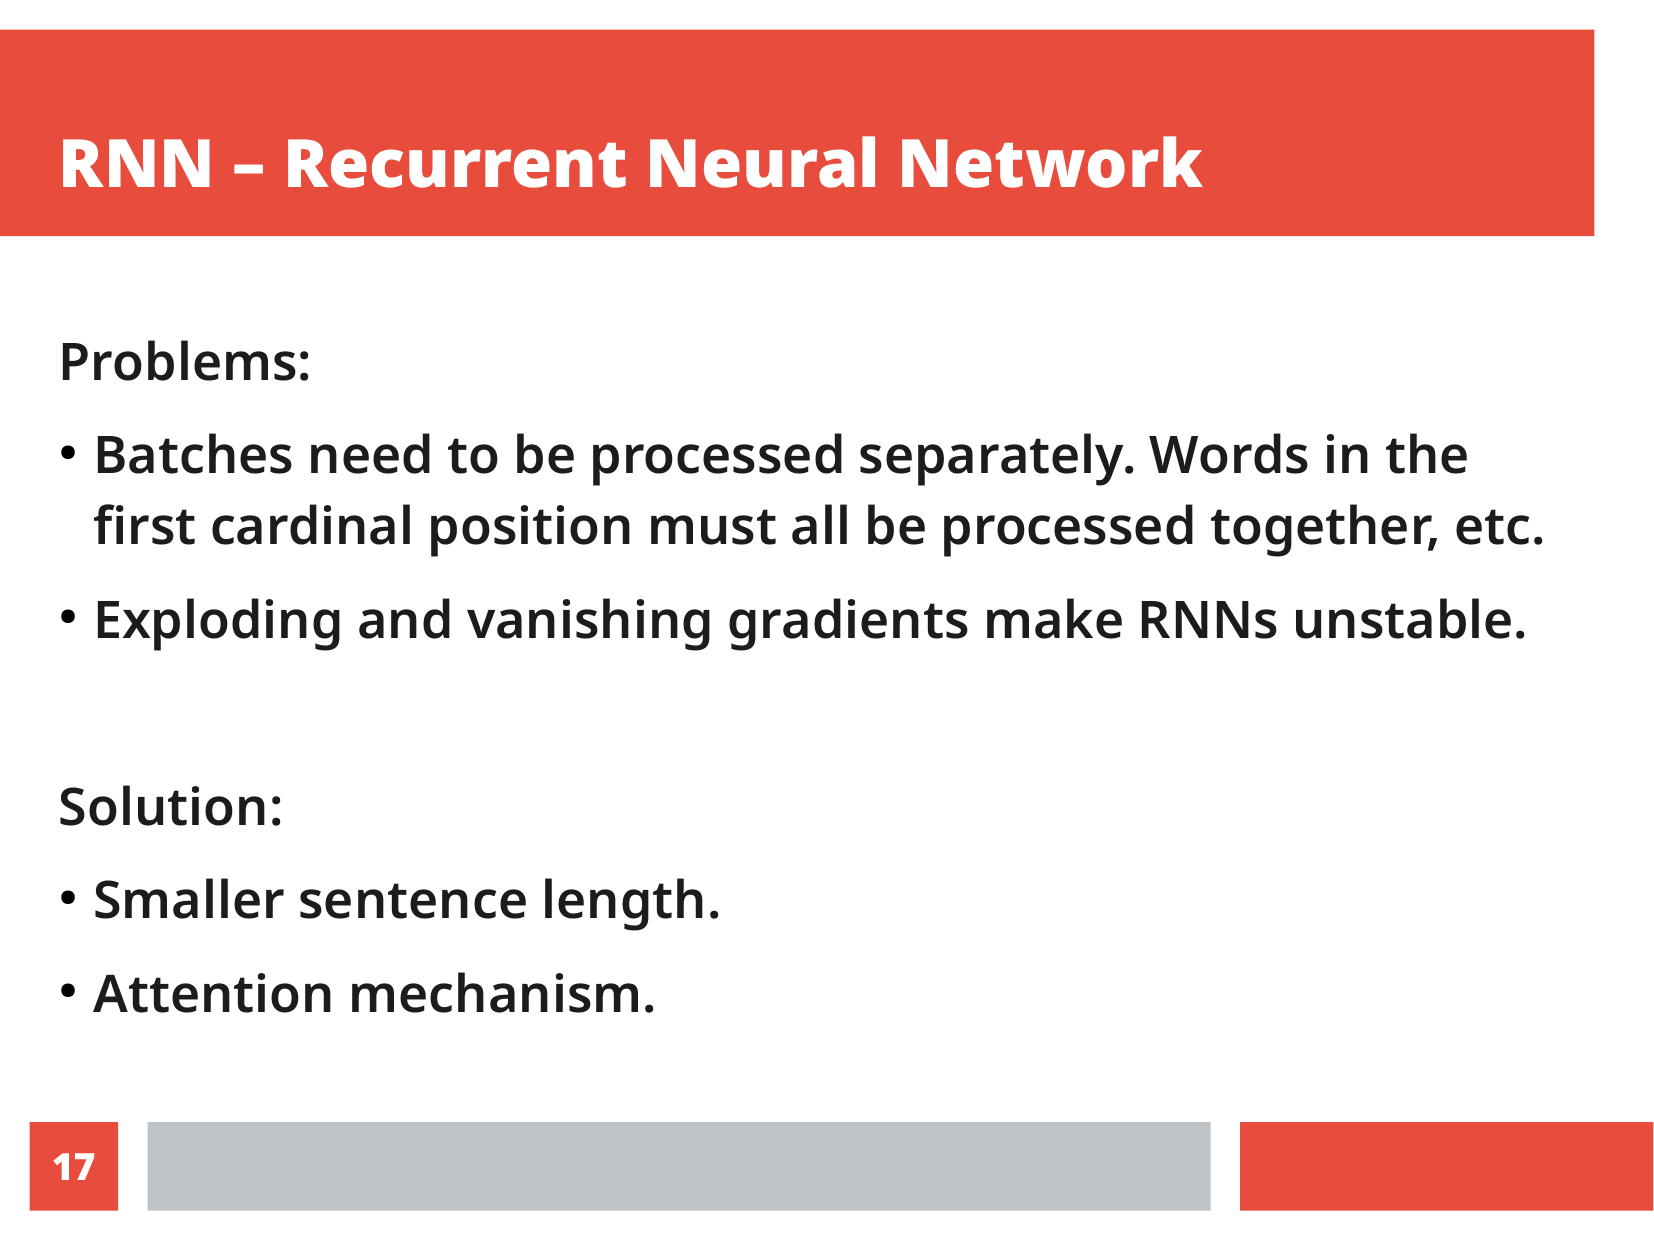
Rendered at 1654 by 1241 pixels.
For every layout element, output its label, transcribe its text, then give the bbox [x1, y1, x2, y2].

list Problems: Batches need to be processed separately. Words in the first cardinal position must all be processed together, etc. Exploding and vanishing gradients make RNNs unstable. Solution: Smaller sentence length. Attention mechanism. [59, 324, 1565, 1093]
title RNN – Recurrent Neural Network [59, 59, 1595, 207]
